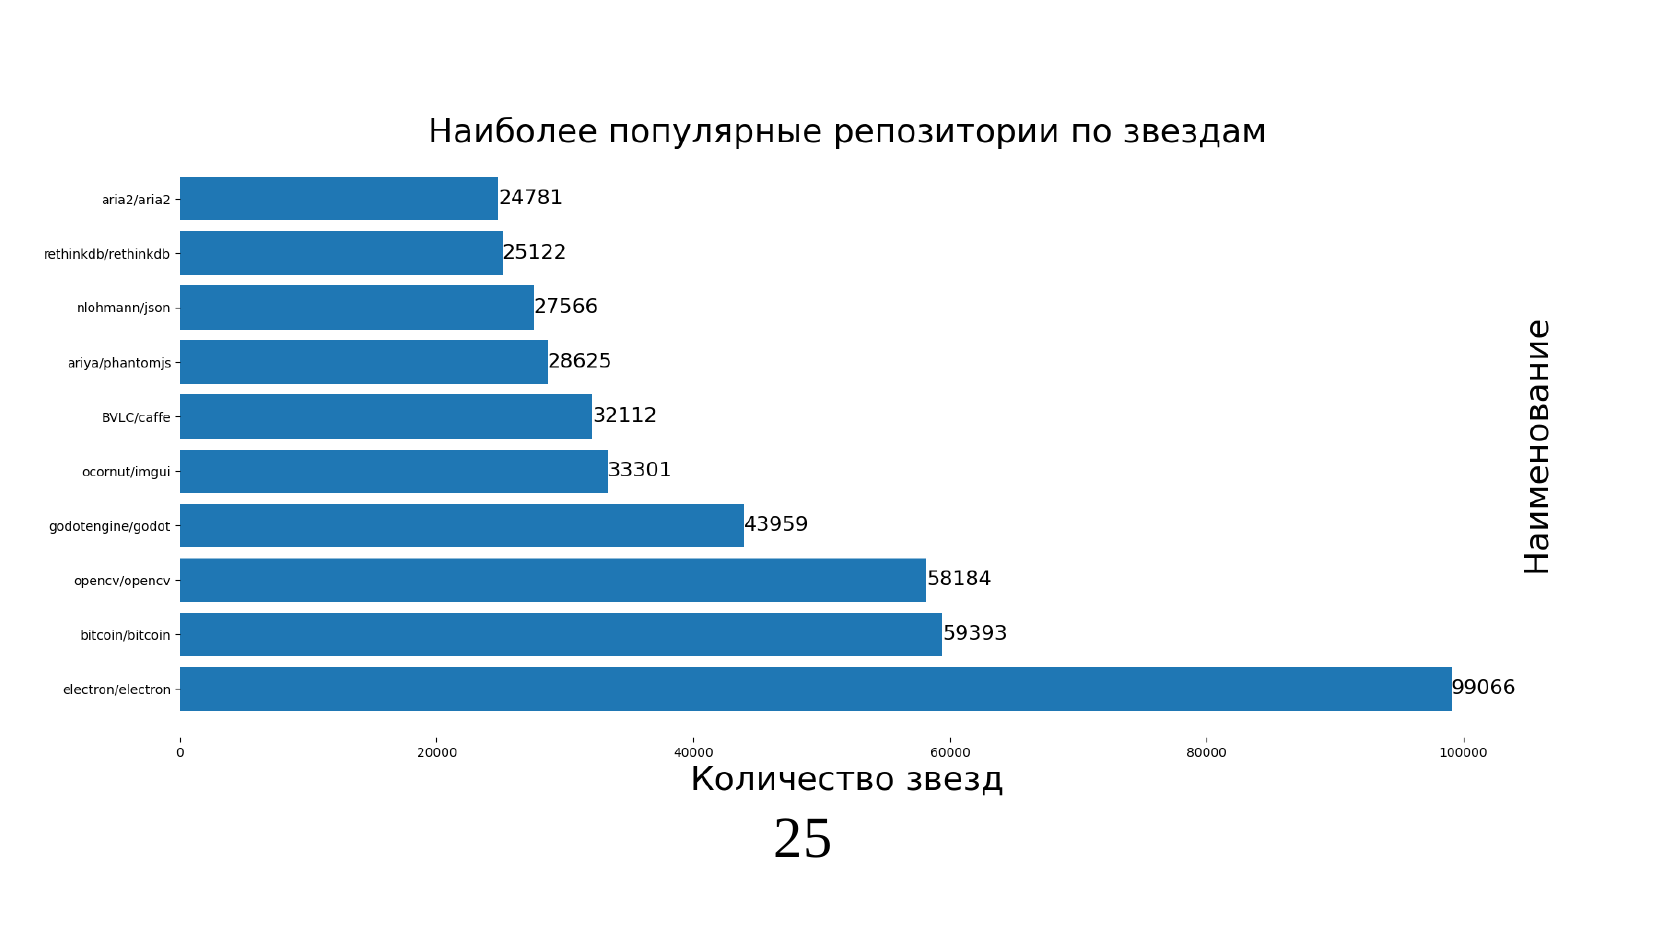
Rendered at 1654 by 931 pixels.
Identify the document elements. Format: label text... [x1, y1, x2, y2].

picture [25, 59, 1595, 798]
title <number> [59, 798, 1548, 916]
